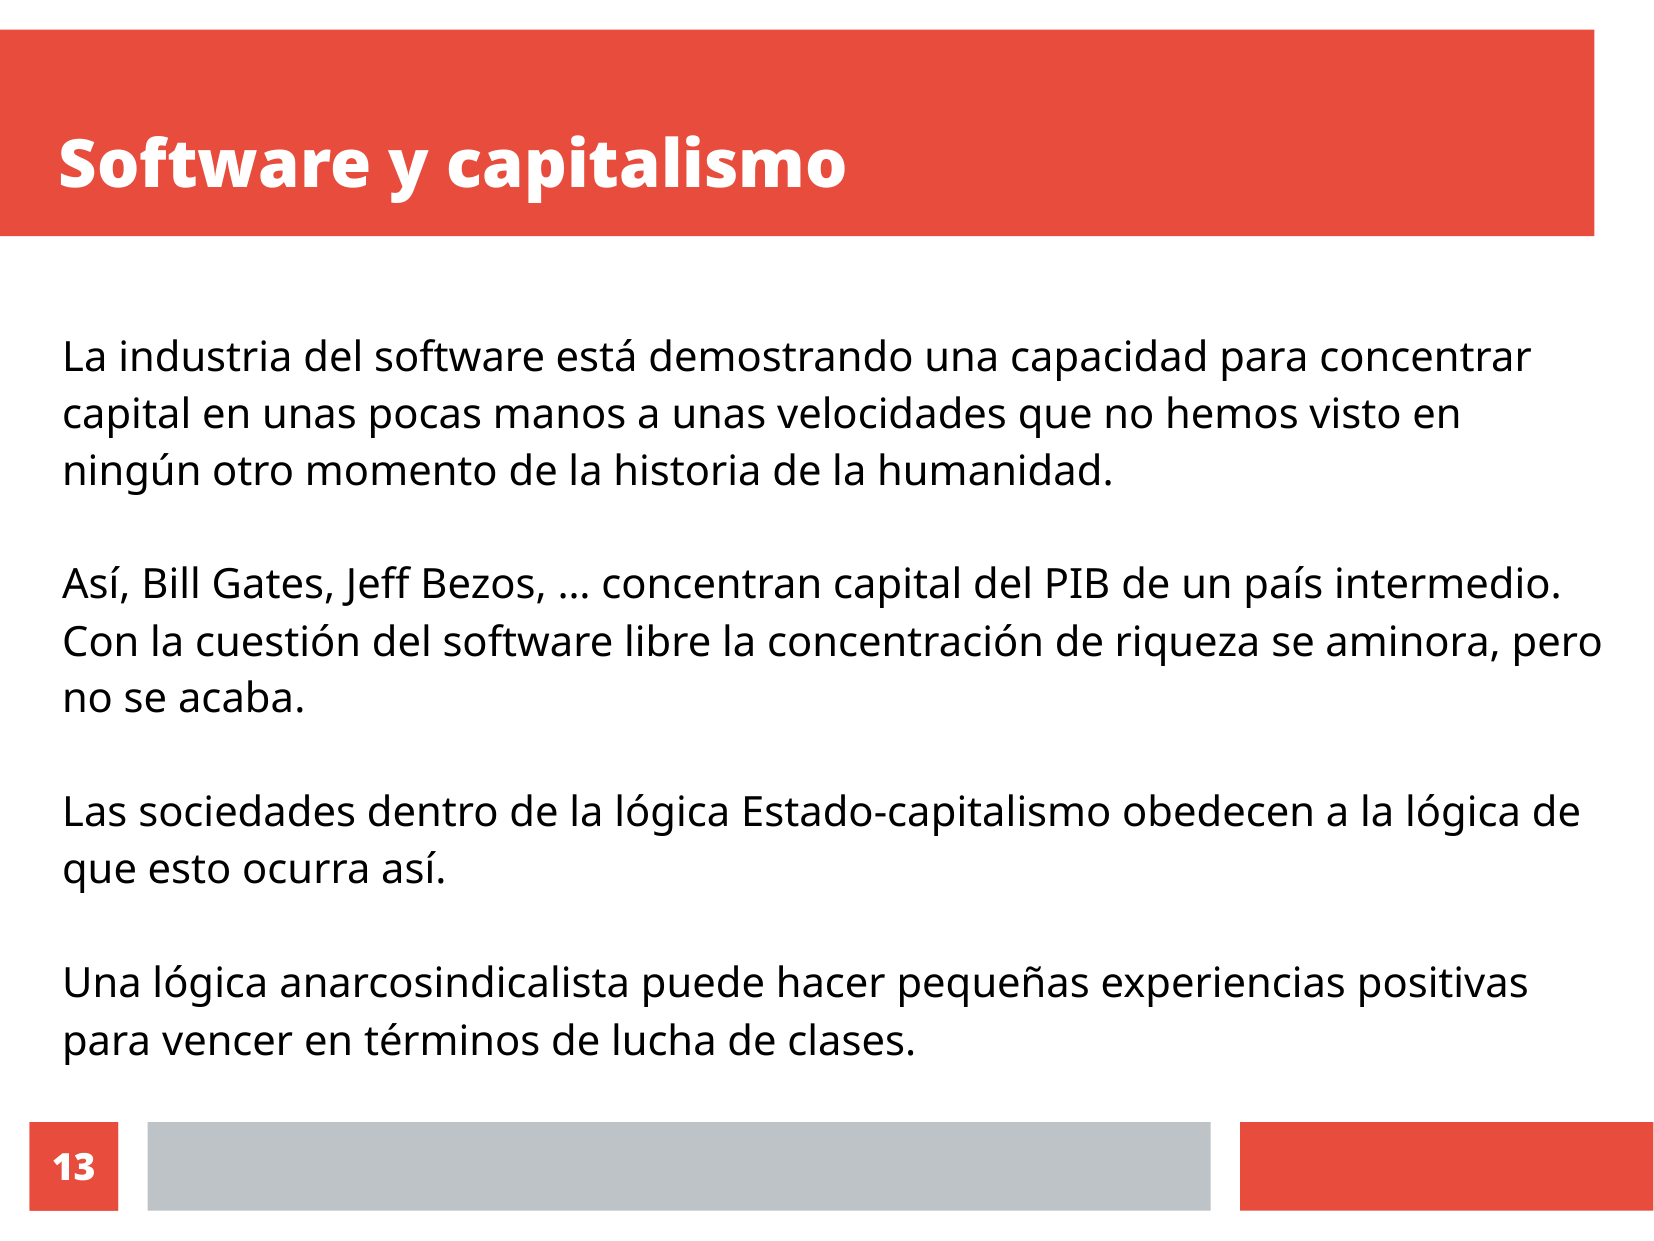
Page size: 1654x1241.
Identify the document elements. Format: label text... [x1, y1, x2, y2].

title Software y capitalismo [59, 59, 1595, 207]
text_box La industria del software está demostrando una capacidad para concentrar capital en unas pocas manos a unas velocidades que no hemos visto en ningún otro momento de la historia de la humanidad. Así, Bill Gates, Jeff Bezos, … concentran capital del PIB de un país intermedio. Con la cuestión del software libre la concentración de riqueza se aminora, pero no se acaba. Las sociedades dentro de la lógica Estado-capitalismo obedecen a la lógica de que esto ocurra así. Una lógica anarcosindicalista puede hacer pequeñas experiencias positivas para vencer en términos de lucha de clases. [47, 318, 1619, 965]
